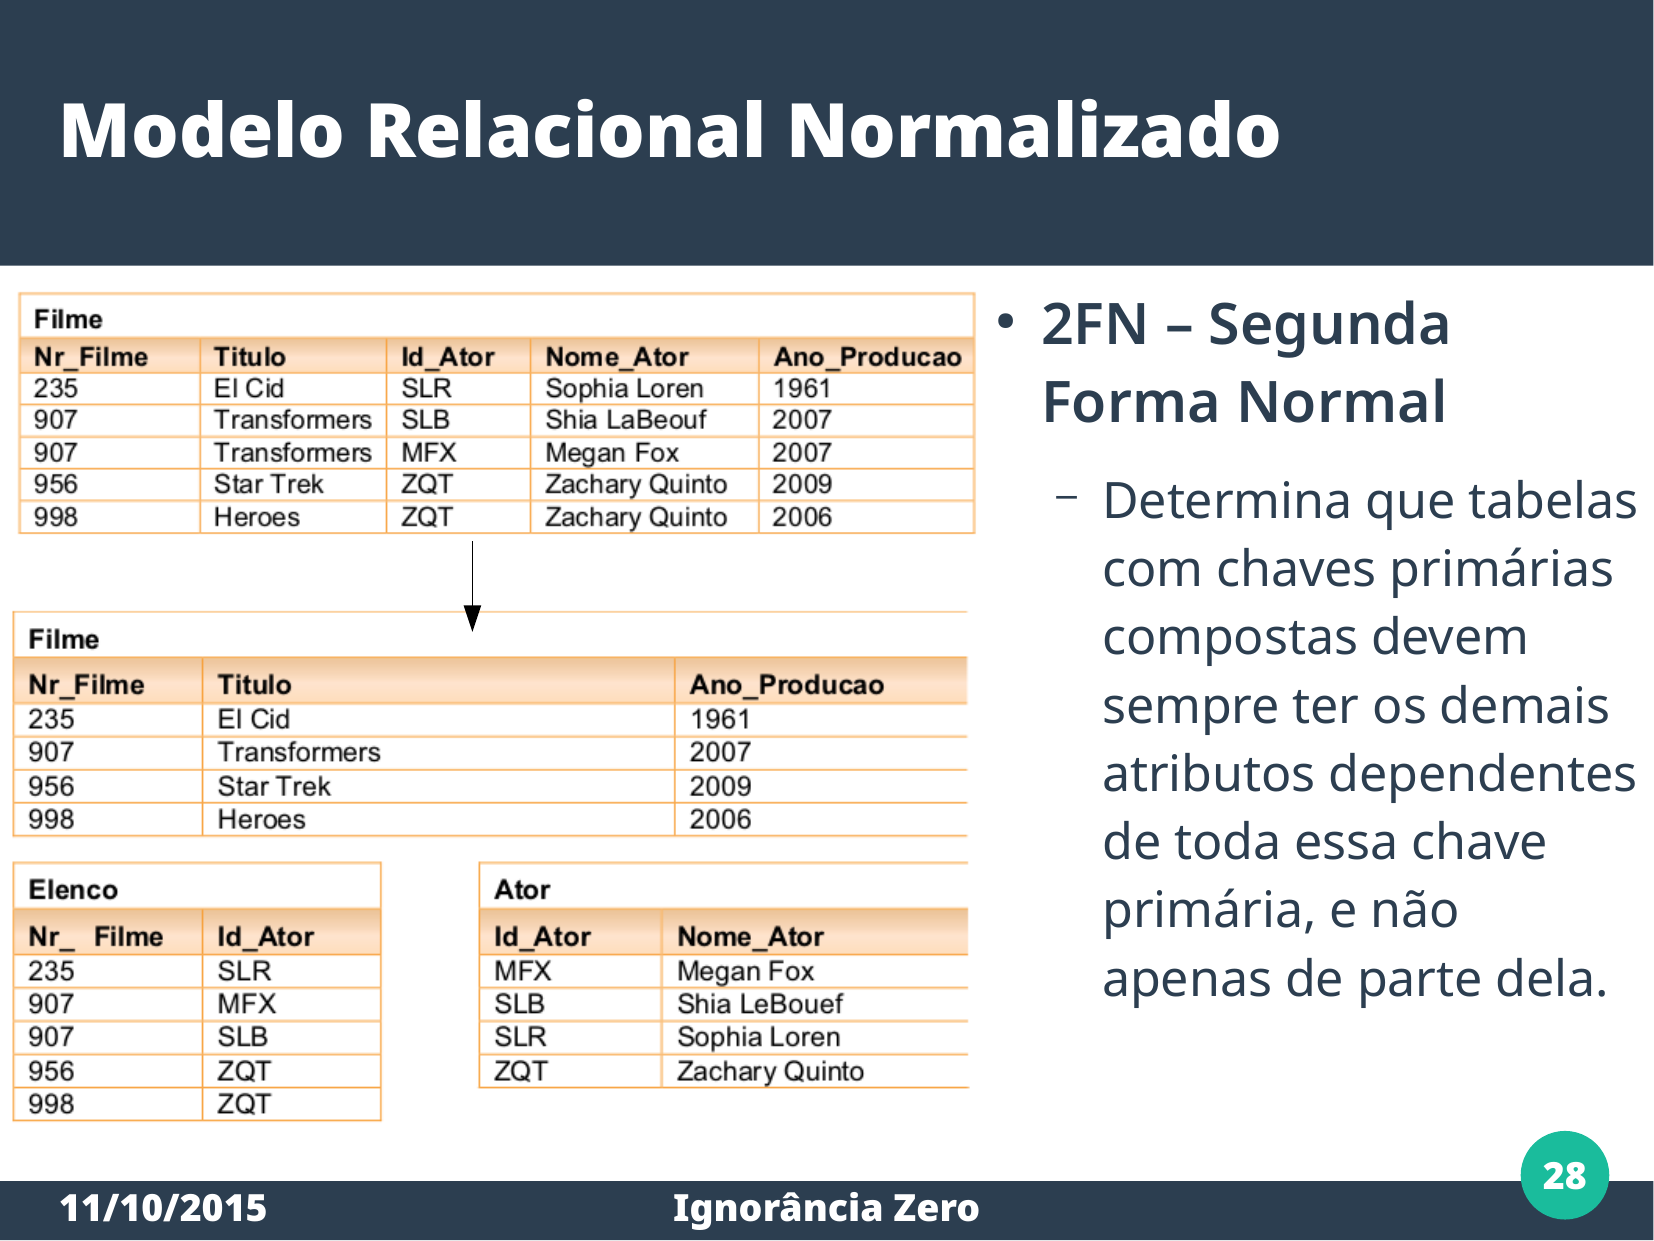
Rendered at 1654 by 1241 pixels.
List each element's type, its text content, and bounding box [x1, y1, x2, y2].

title Modelo Relacional Normalizado [59, 49, 1595, 207]
picture [12, 283, 987, 542]
list 2FN – Segunda Forma Normal Determina que tabelas com chaves primárias compostas devem sempre ter os demais atributos dependentes de toda essa chave primária, e não apenas de parte dela. [980, 283, 1640, 1075]
picture [5, 602, 984, 1134]
